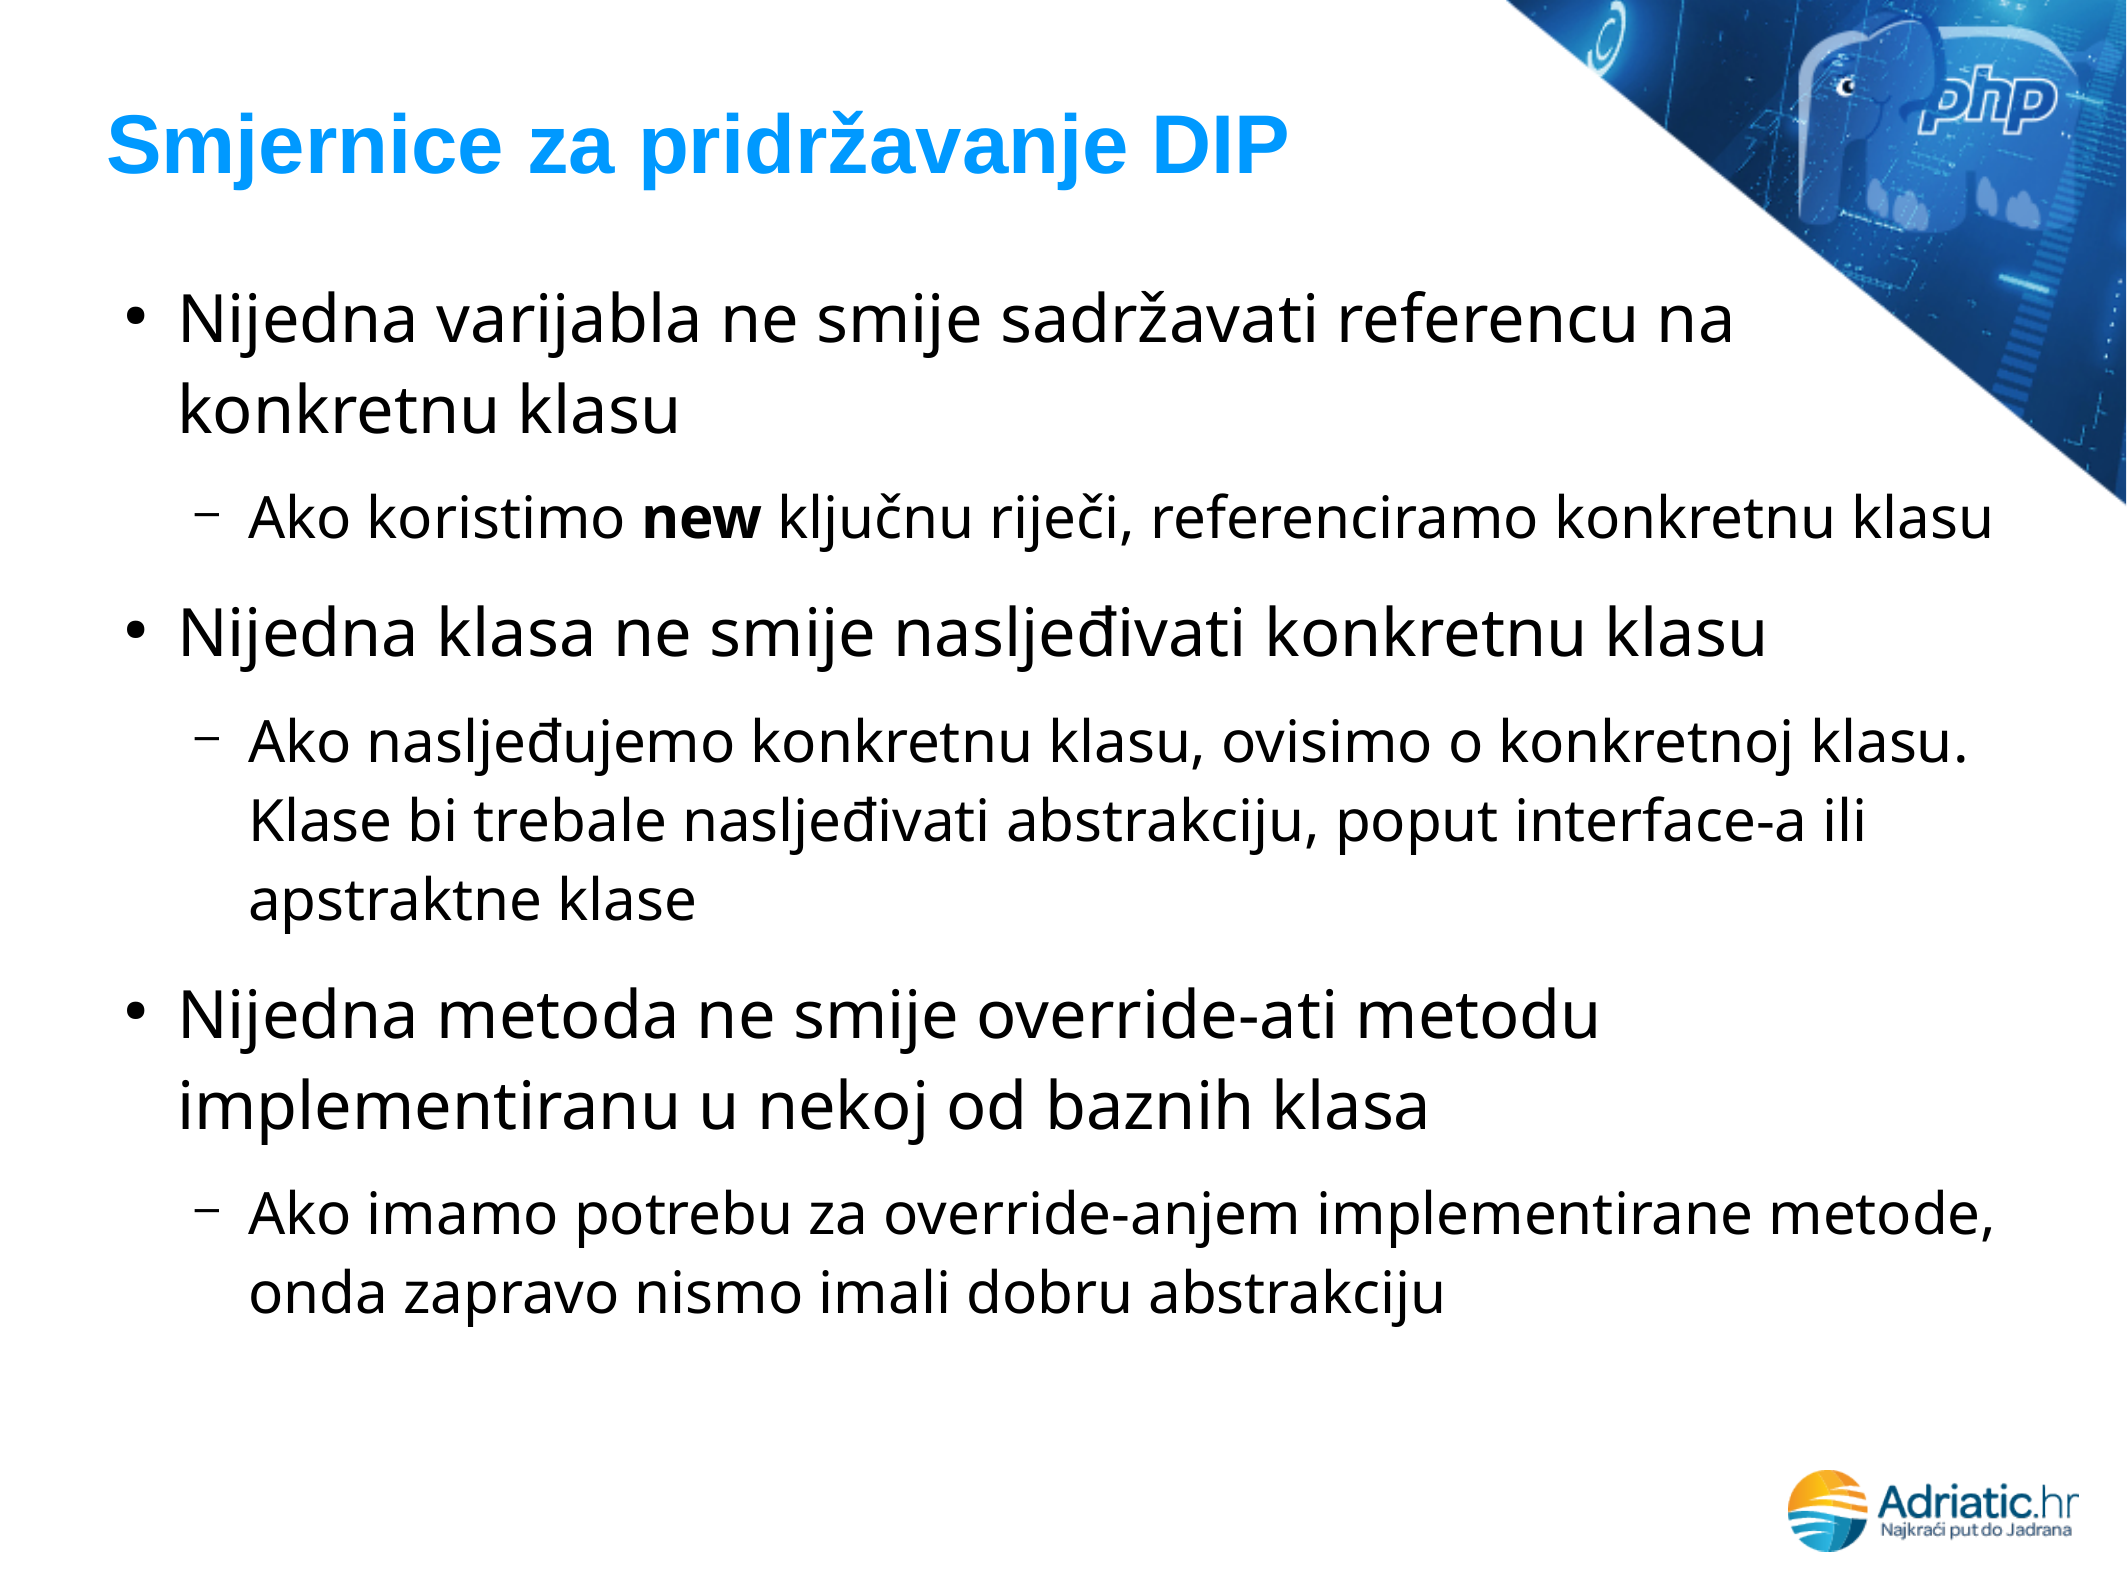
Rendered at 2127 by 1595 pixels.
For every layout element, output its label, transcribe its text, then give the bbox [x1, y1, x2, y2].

title Smjernice za pridržavanje DIP [106, 70, 1630, 219]
list Nijedna varijabla ne smije sadržavati referencu na konkretnu klasu Ako koristimo new ključnu riječi, referenciramo konkretnu klasu Nijedna klasa ne smije nasljeđivati konkretnu klasu Ako nasljeđujemo konkretnu klasu, ovisimo o konkretnoj klasu. Klase bi trebale nasljeđivati abstrakciju, poput interface-a ili apstraktne klase Nijedna metoda ne smije override-ati metodu implementiranu u nekoj od baznih klasa Ako imamo potrebu za override-anjem implementirane metode, onda zapravo nismo imali dobru abstrakciju [106, 271, 2020, 1453]
picture [1505, 0, 2127, 625]
picture [1788, 1470, 2079, 1552]
